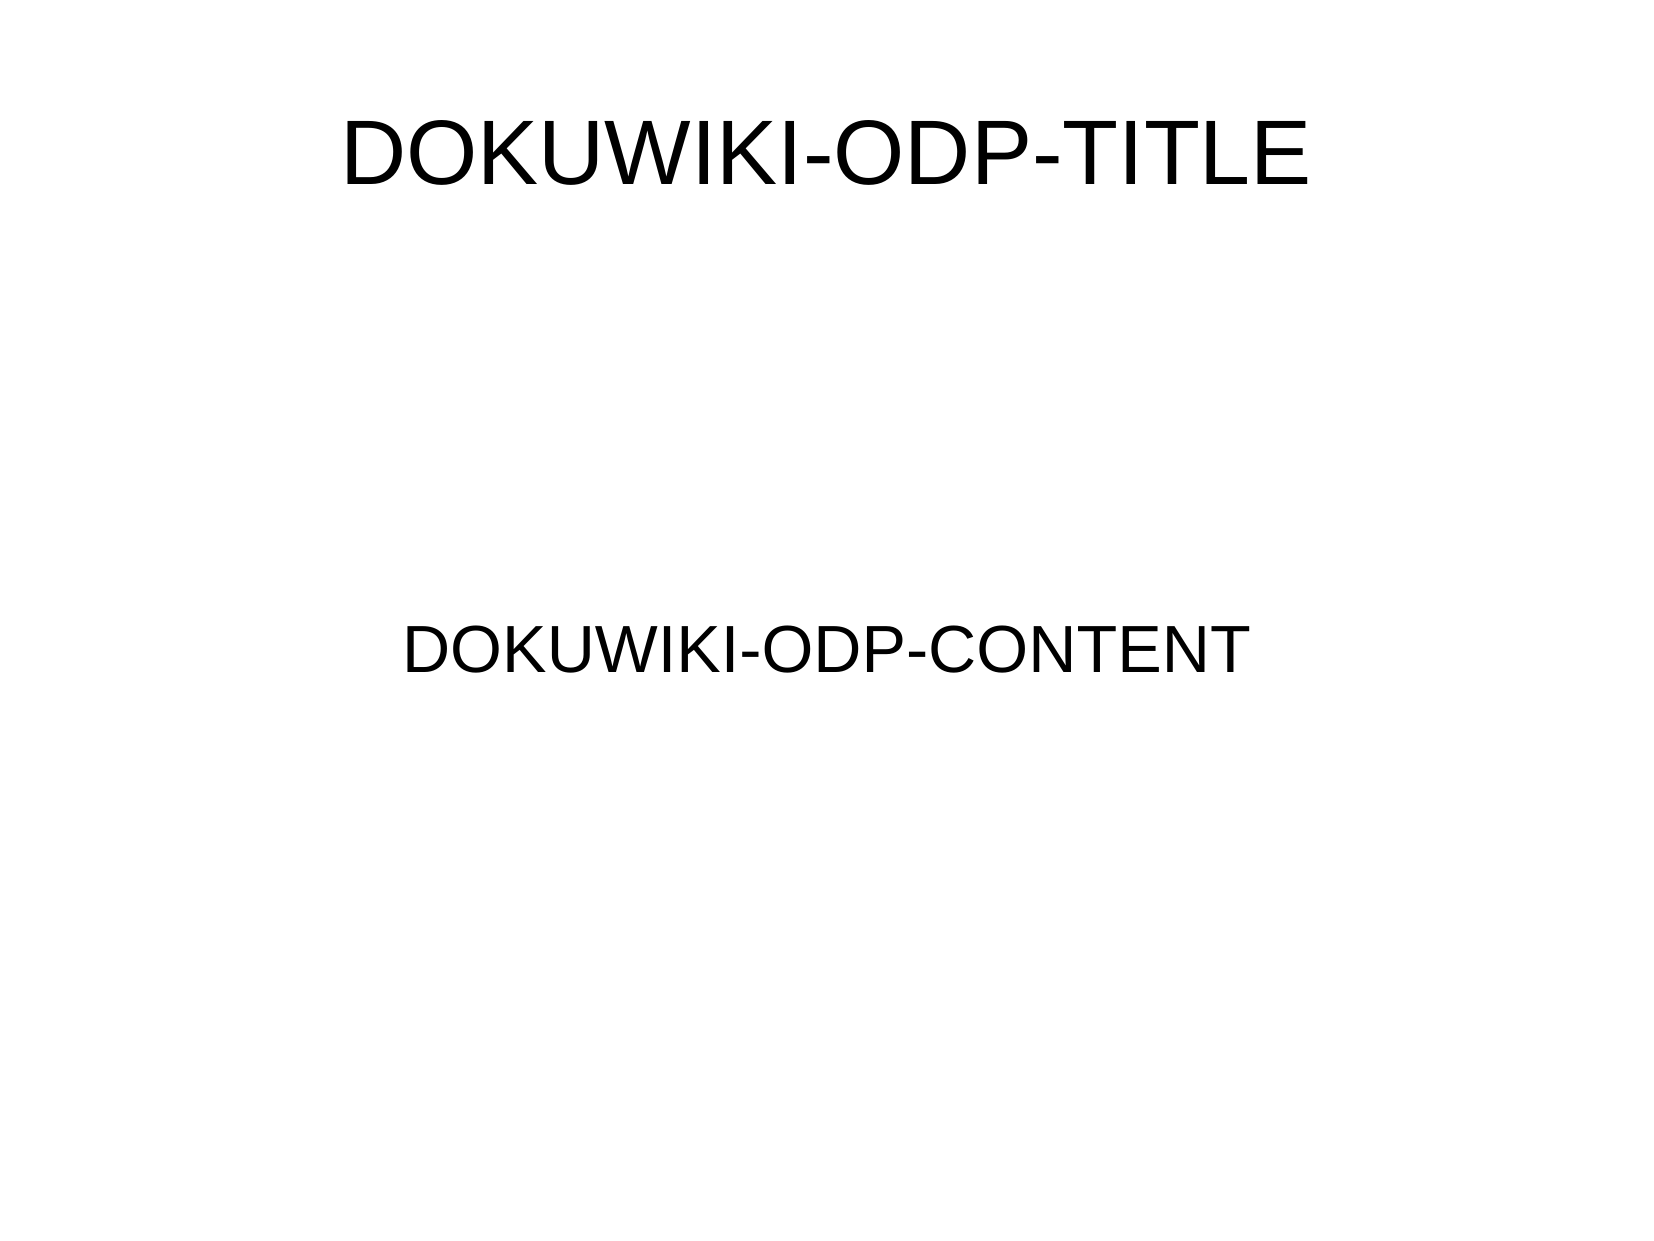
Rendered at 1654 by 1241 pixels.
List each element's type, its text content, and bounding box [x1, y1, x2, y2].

subtitle DOKUWIKI-ODP-CONTENT [82, 290, 1571, 1010]
title DOKUWIKI-ODP-TITLE [82, 49, 1571, 257]
